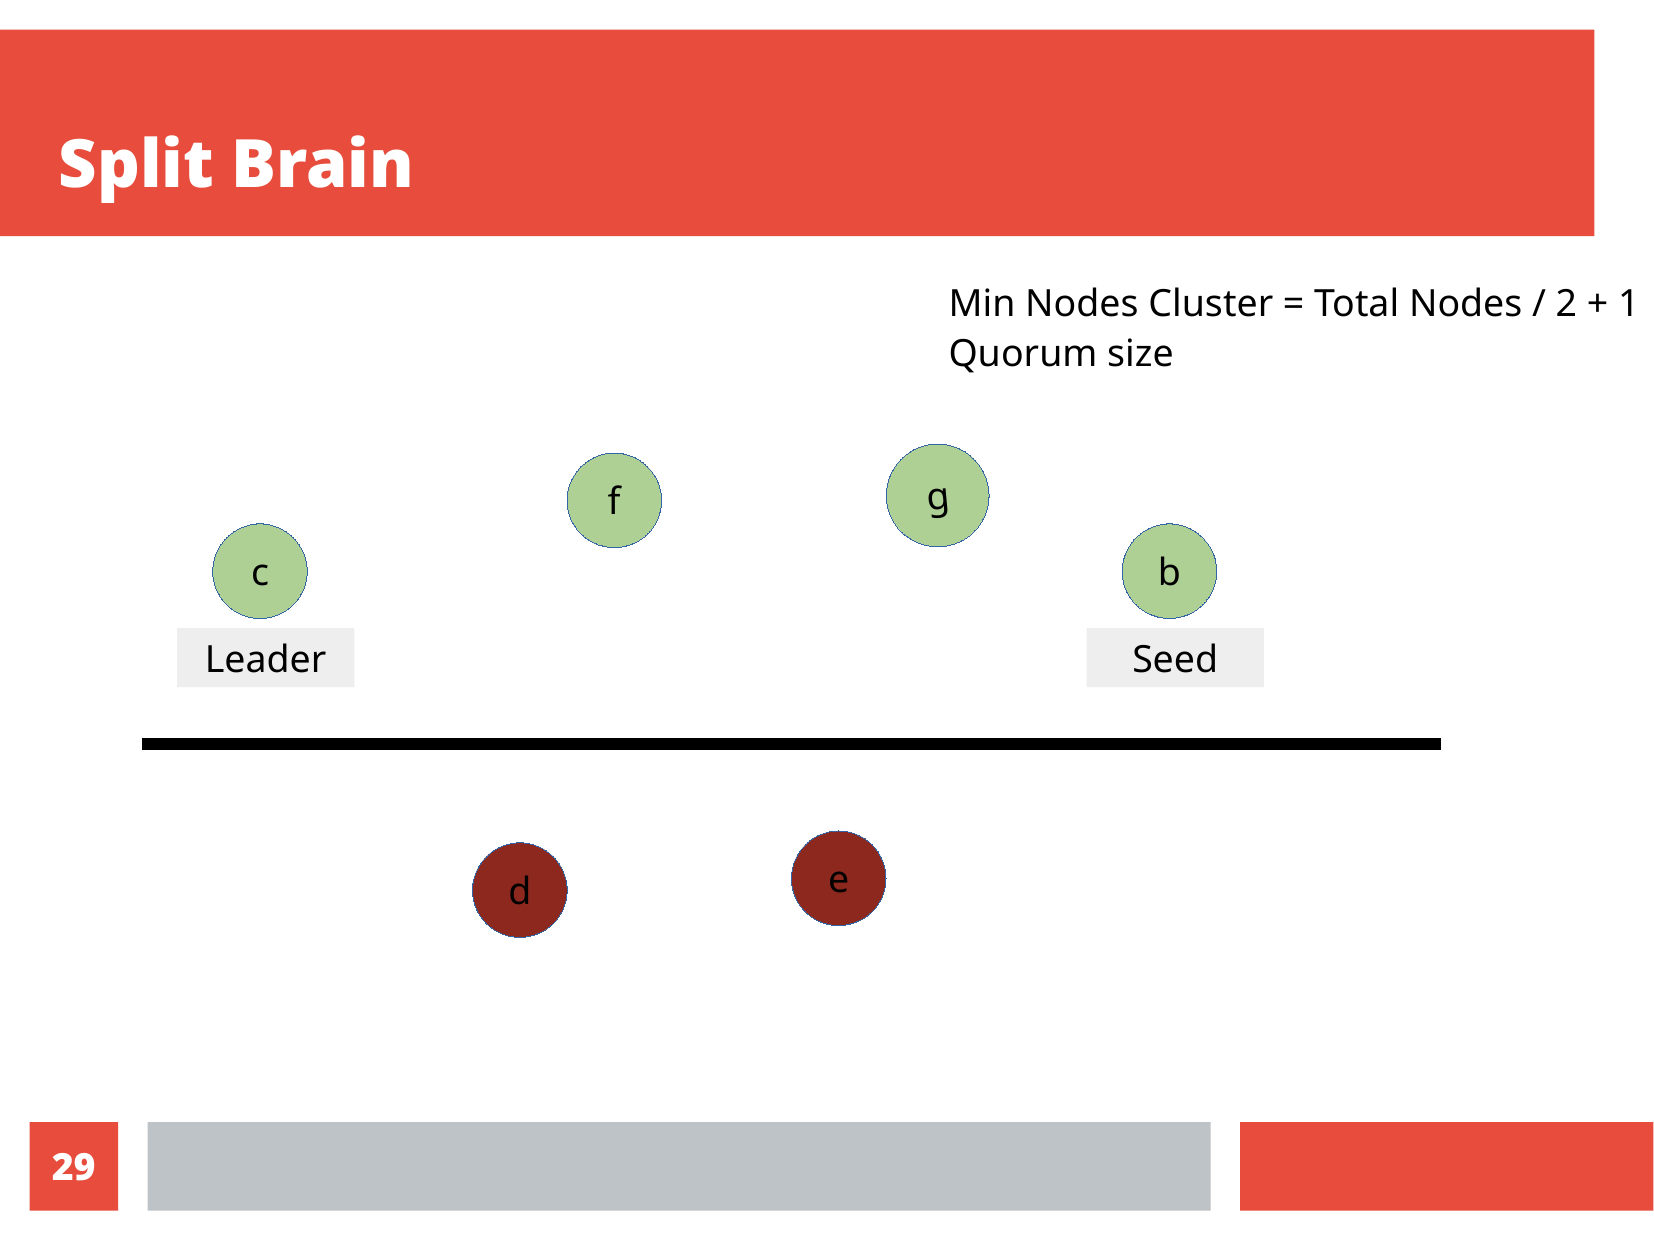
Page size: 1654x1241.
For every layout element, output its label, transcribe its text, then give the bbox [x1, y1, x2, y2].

text_box c [212, 523, 308, 619]
text_box Seed [1086, 628, 1264, 688]
text_box d [472, 842, 568, 938]
text_box Min Nodes Cluster = Total Nodes / 2 + 1 Quorum size [933, 268, 1564, 379]
text_box b [1122, 523, 1217, 619]
text_box f [567, 453, 662, 548]
text_box e [791, 830, 887, 926]
title Split Brain [59, 59, 1595, 207]
text_box g [886, 444, 990, 547]
text_box Leader [177, 628, 355, 688]
